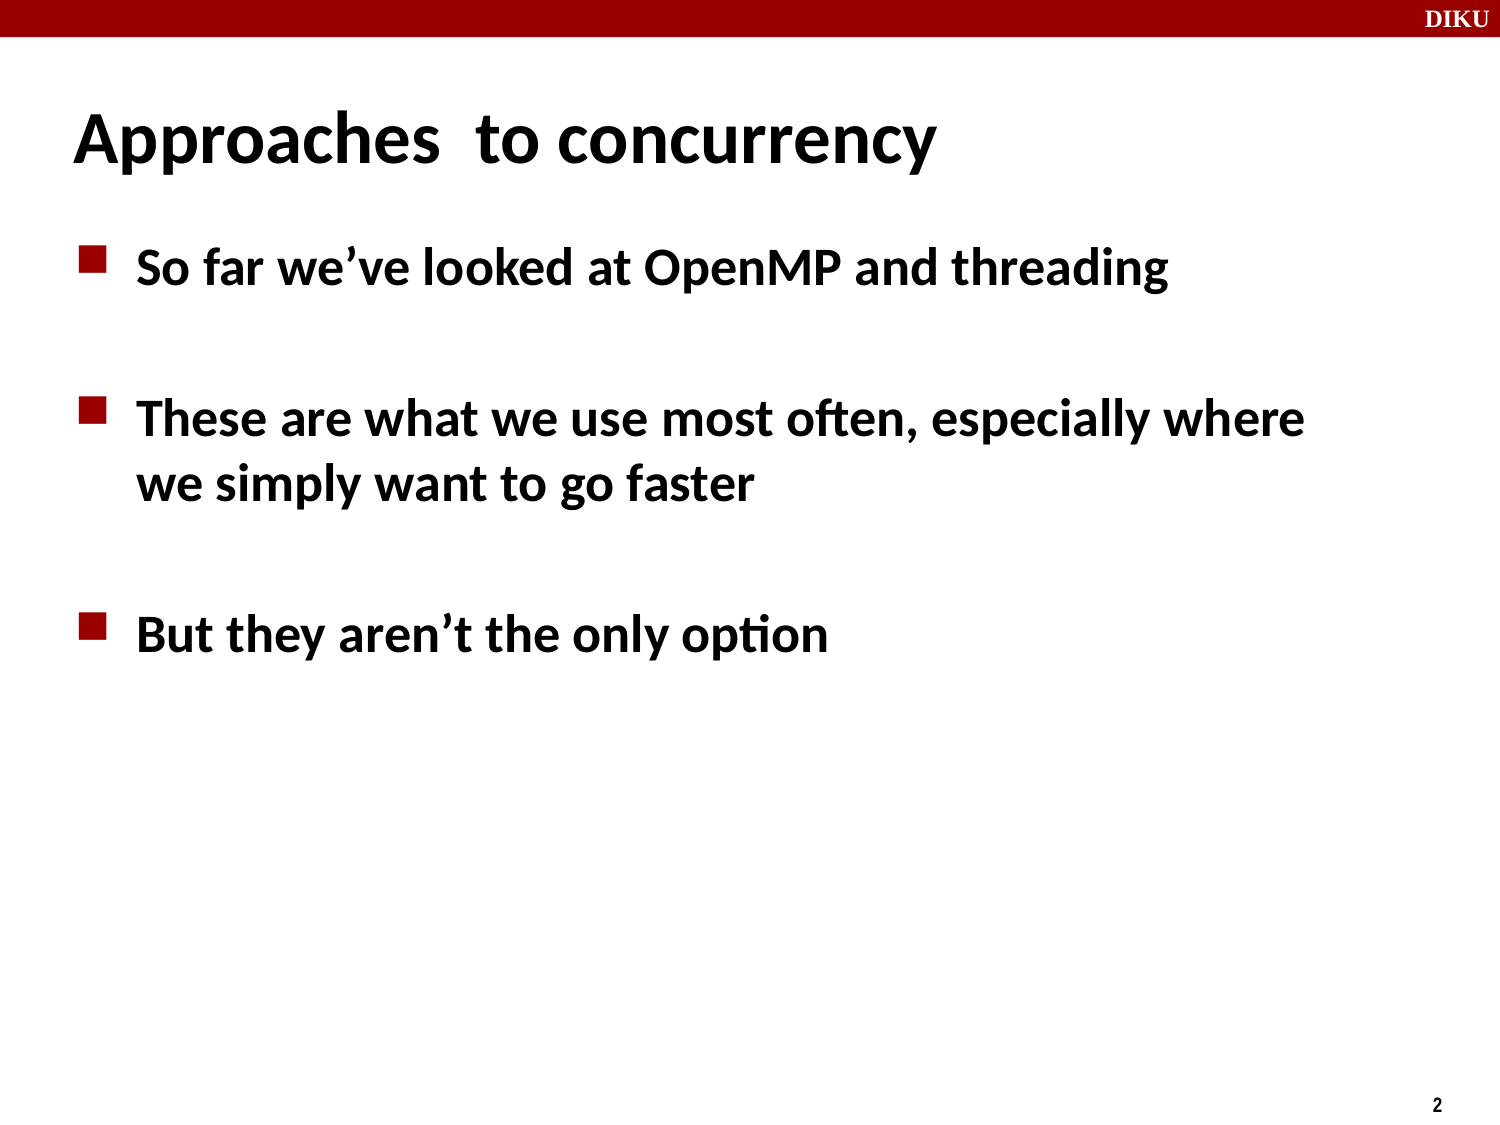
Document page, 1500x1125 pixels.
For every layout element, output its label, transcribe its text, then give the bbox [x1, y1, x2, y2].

text_box Approaches to concurrency [58, 71, 1304, 197]
text_box So far we’ve looked at OpenMP and threading These are what we use most often, especially where we simply want to go faster But they aren’t the only option [65, 223, 1361, 1039]
